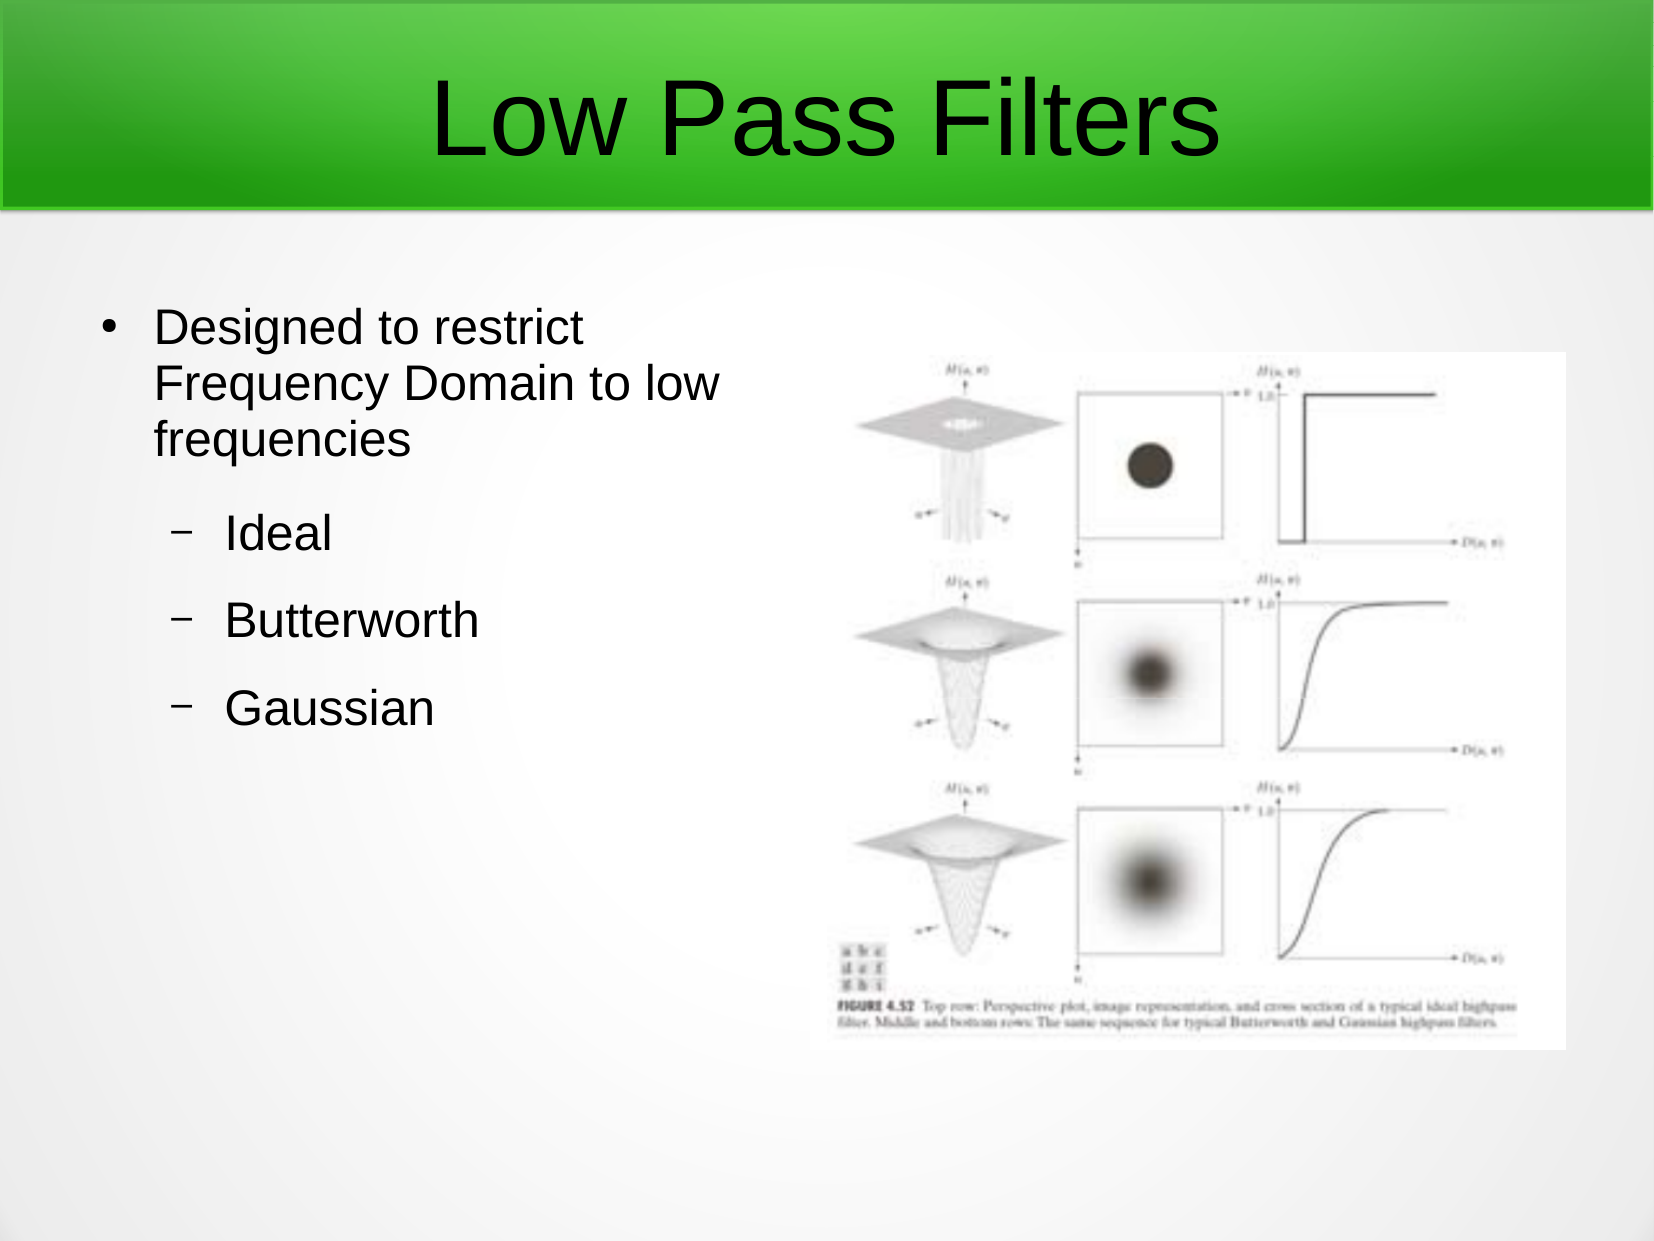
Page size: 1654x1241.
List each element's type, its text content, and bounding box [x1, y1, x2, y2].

title Low Pass Filters [82, 47, 1571, 189]
picture [810, 352, 1566, 1051]
list Designed to restrict Frequency Domain to low frequencies Ideal Butterworth Gaussian [82, 299, 809, 1019]
